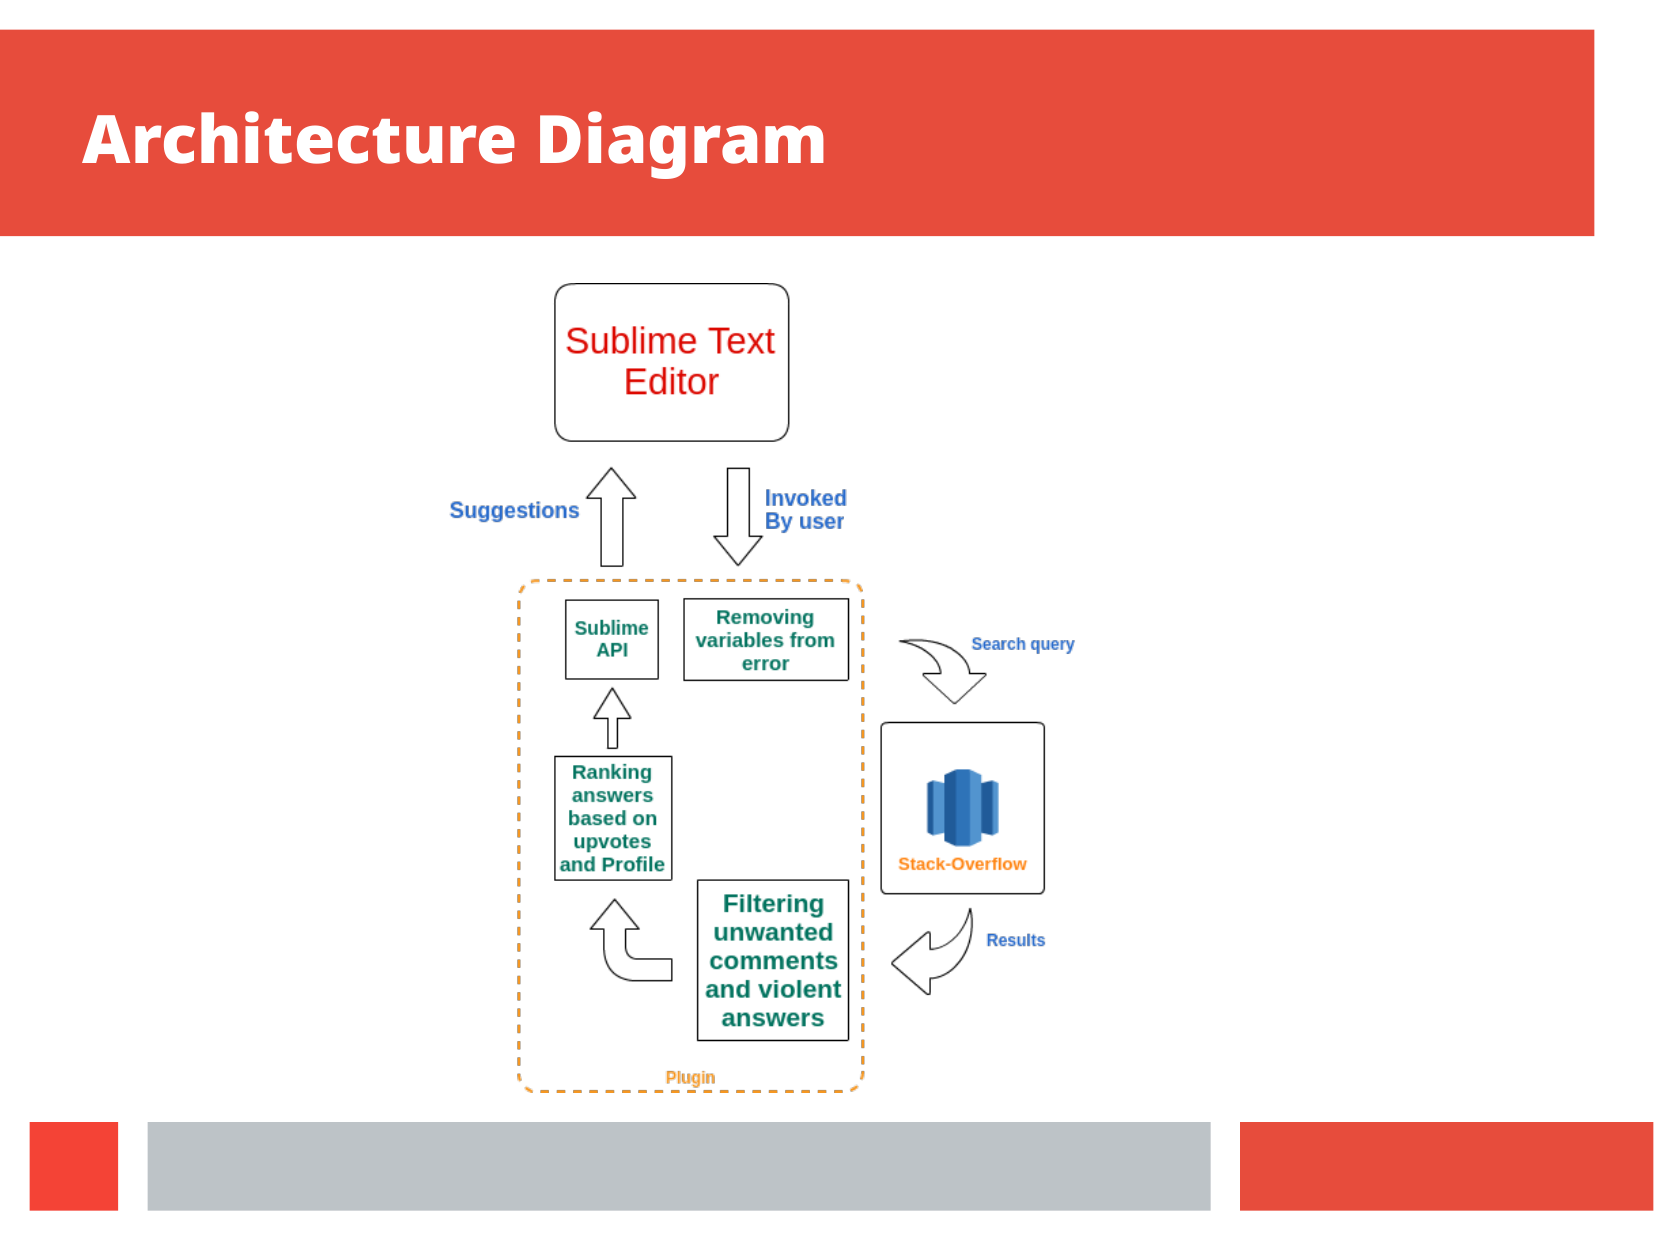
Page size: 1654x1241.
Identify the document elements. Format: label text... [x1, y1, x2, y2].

picture [447, 283, 1124, 1093]
title Architecture Diagram [82, 35, 1619, 184]
